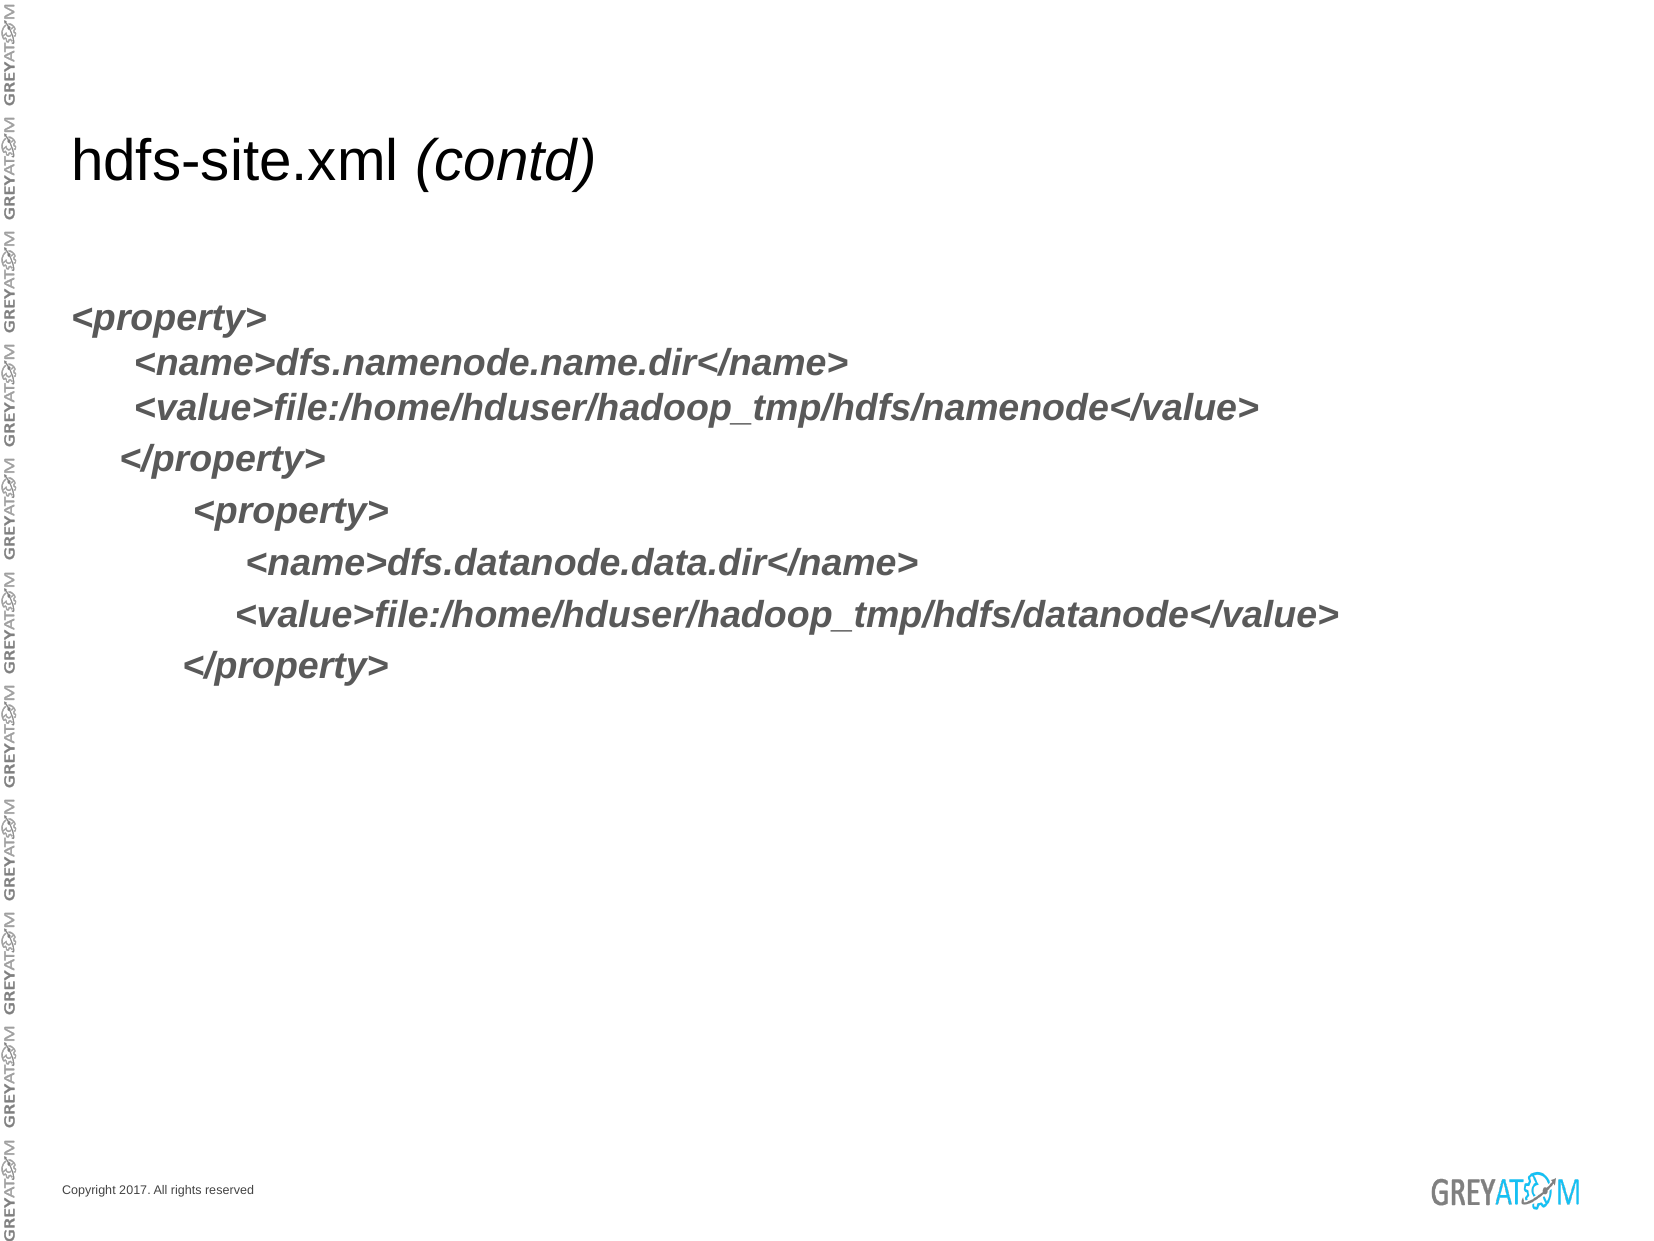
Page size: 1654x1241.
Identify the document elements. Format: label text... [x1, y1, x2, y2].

picture [1430, 1168, 1581, 1212]
picture [1, 4, 17, 106]
picture [1, 1026, 17, 1128]
picture [1, 685, 17, 788]
picture [1, 231, 17, 333]
picture [1, 1140, 17, 1241]
picture [1, 572, 17, 674]
text_box <property> <name>dfs.namenode.name.dir</name> <value>file:/home/hduser/hadoop_tmp/hdfs/namenode</value> </property> <property> <name>dfs.datanode.data.dir</name> <value>file:/home/hduser/hadoop_tmp/hdfs/datanode</value> </property> [56, 277, 1597, 1102]
picture [1, 458, 17, 560]
picture [1, 912, 17, 1015]
text_box hdfs-site.xml (contd) [56, 107, 1597, 245]
picture [1, 117, 17, 220]
picture [1, 799, 17, 901]
picture [1, 344, 17, 447]
